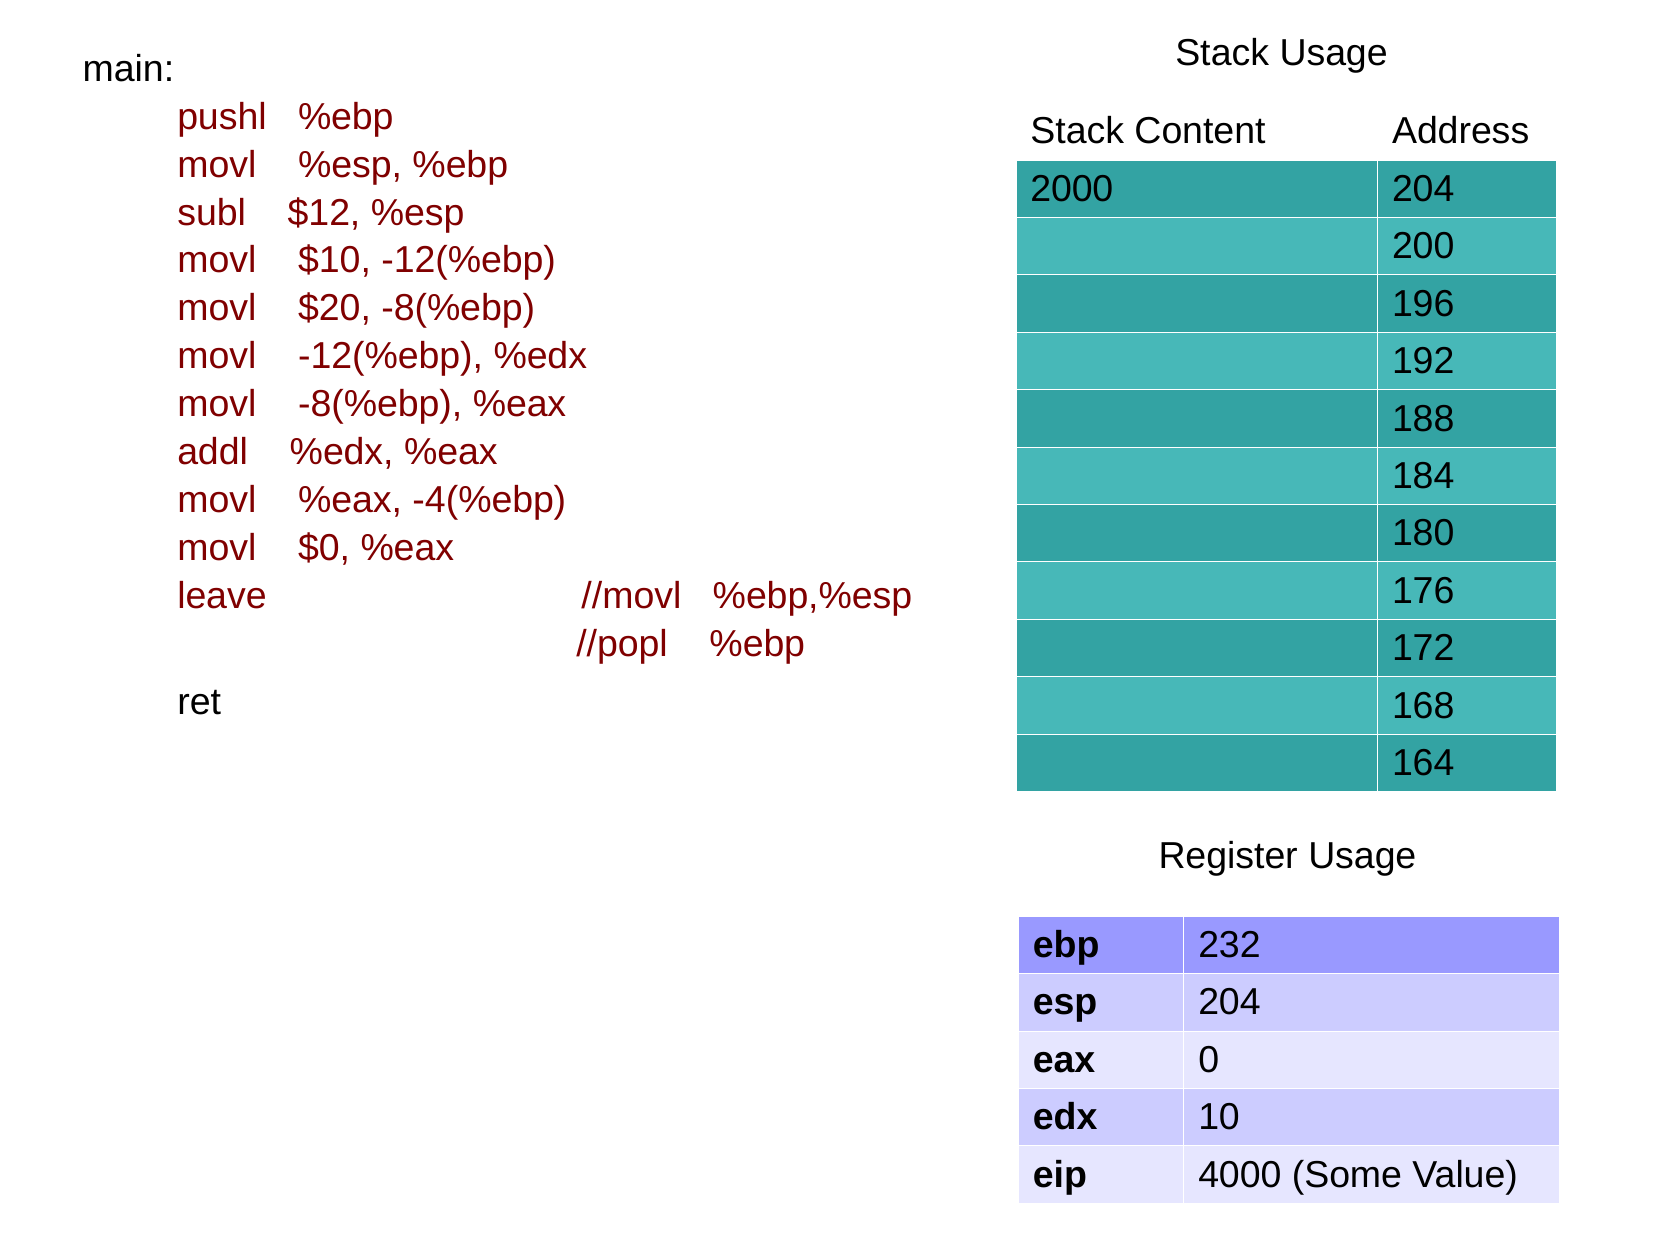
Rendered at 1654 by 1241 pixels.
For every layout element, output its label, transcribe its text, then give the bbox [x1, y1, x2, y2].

table_cell [1017, 390, 1377, 447]
table_cell 204 [1184, 974, 1559, 1031]
table_cell 192 [1378, 333, 1556, 389]
table_header ebp [1019, 917, 1183, 973]
table_cell 188 [1378, 390, 1556, 447]
table_cell [1017, 620, 1377, 676]
table_header Stack Content [1017, 103, 1377, 160]
text_box Register Usage [1015, 826, 1560, 884]
table_cell eax [1019, 1032, 1183, 1088]
table_cell 0 [1184, 1032, 1559, 1088]
table_cell 10 [1184, 1089, 1559, 1145]
text_box Stack Usage [1009, 23, 1554, 81]
table_cell 164 [1378, 735, 1556, 791]
table_cell 184 [1378, 448, 1556, 504]
table_cell eip [1019, 1146, 1183, 1203]
table_cell [1017, 505, 1377, 561]
table_cell 168 [1378, 677, 1556, 734]
table_cell [1017, 333, 1377, 389]
table_cell [1017, 275, 1377, 332]
list main: pushl %ebp movl %esp, %ebp subl $12, %esp movl $10, -12(%ebp) movl $20, -8(%ebp) movl -12(%ebp), %edx movl -8(%ebp), %eax addl %edx, %eax movl %eax, -4(%ebp) movl $0, %eax leave //movl %ebp,%esp //popl %ebp ret [82, 47, 969, 1182]
table_cell edx [1019, 1089, 1183, 1145]
table_cell [1017, 218, 1377, 274]
table_cell 176 [1378, 562, 1556, 619]
table_cell 200 [1378, 218, 1556, 274]
table_cell 196 [1378, 275, 1556, 332]
table_cell 2000 [1017, 161, 1377, 217]
table_header Address [1378, 103, 1556, 160]
table_cell [1017, 448, 1377, 504]
table_header 232 [1184, 917, 1559, 973]
table_cell esp [1019, 974, 1183, 1031]
table_cell [1017, 562, 1377, 619]
table_cell 180 [1378, 505, 1556, 561]
table_cell [1017, 677, 1377, 734]
table_cell [1017, 735, 1377, 791]
table_cell 204 [1378, 161, 1556, 217]
table_cell 4000 (Some Value) [1184, 1146, 1559, 1203]
table_cell 172 [1378, 620, 1556, 676]
